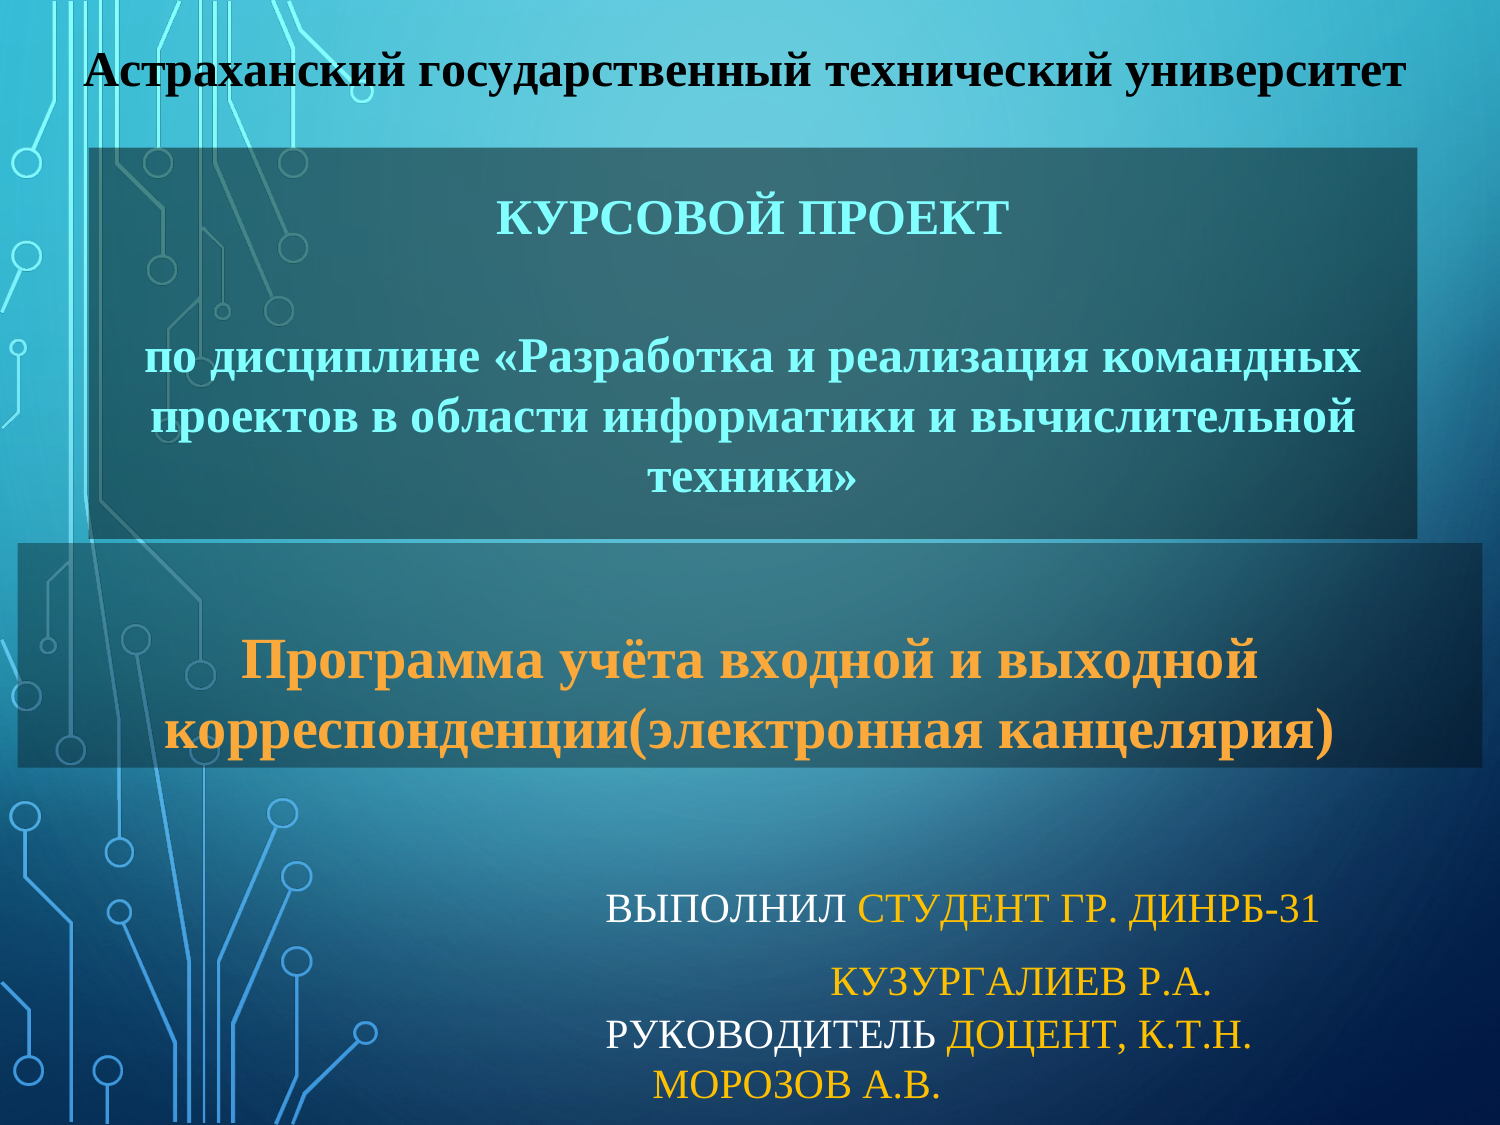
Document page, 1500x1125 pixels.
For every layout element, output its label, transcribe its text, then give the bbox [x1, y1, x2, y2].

text_box КУРСОВОЙ ПРОЕКТ по дисциплине «Разработка и реализация командных проектов в области информатики и вычислительной техники» [88, 147, 1418, 539]
picture [0, 0, 1500, 1125]
text_box Программа учёта входной и выходной корреспонденции(электронная канцелярия) [17, 543, 1483, 768]
text_box ВЫПОЛНИЛ СТУДЕНТ ГР. ДИНРБ-31 КУЗУРГАЛИЕВ Р.А. РУКОВОДИТЕЛЬ ДОЦЕНТ, К.Т.Н. МОРОЗОВ А.В. [515, 872, 1465, 1087]
text_box Астраханский государственный технический университет [41, 30, 1450, 102]
